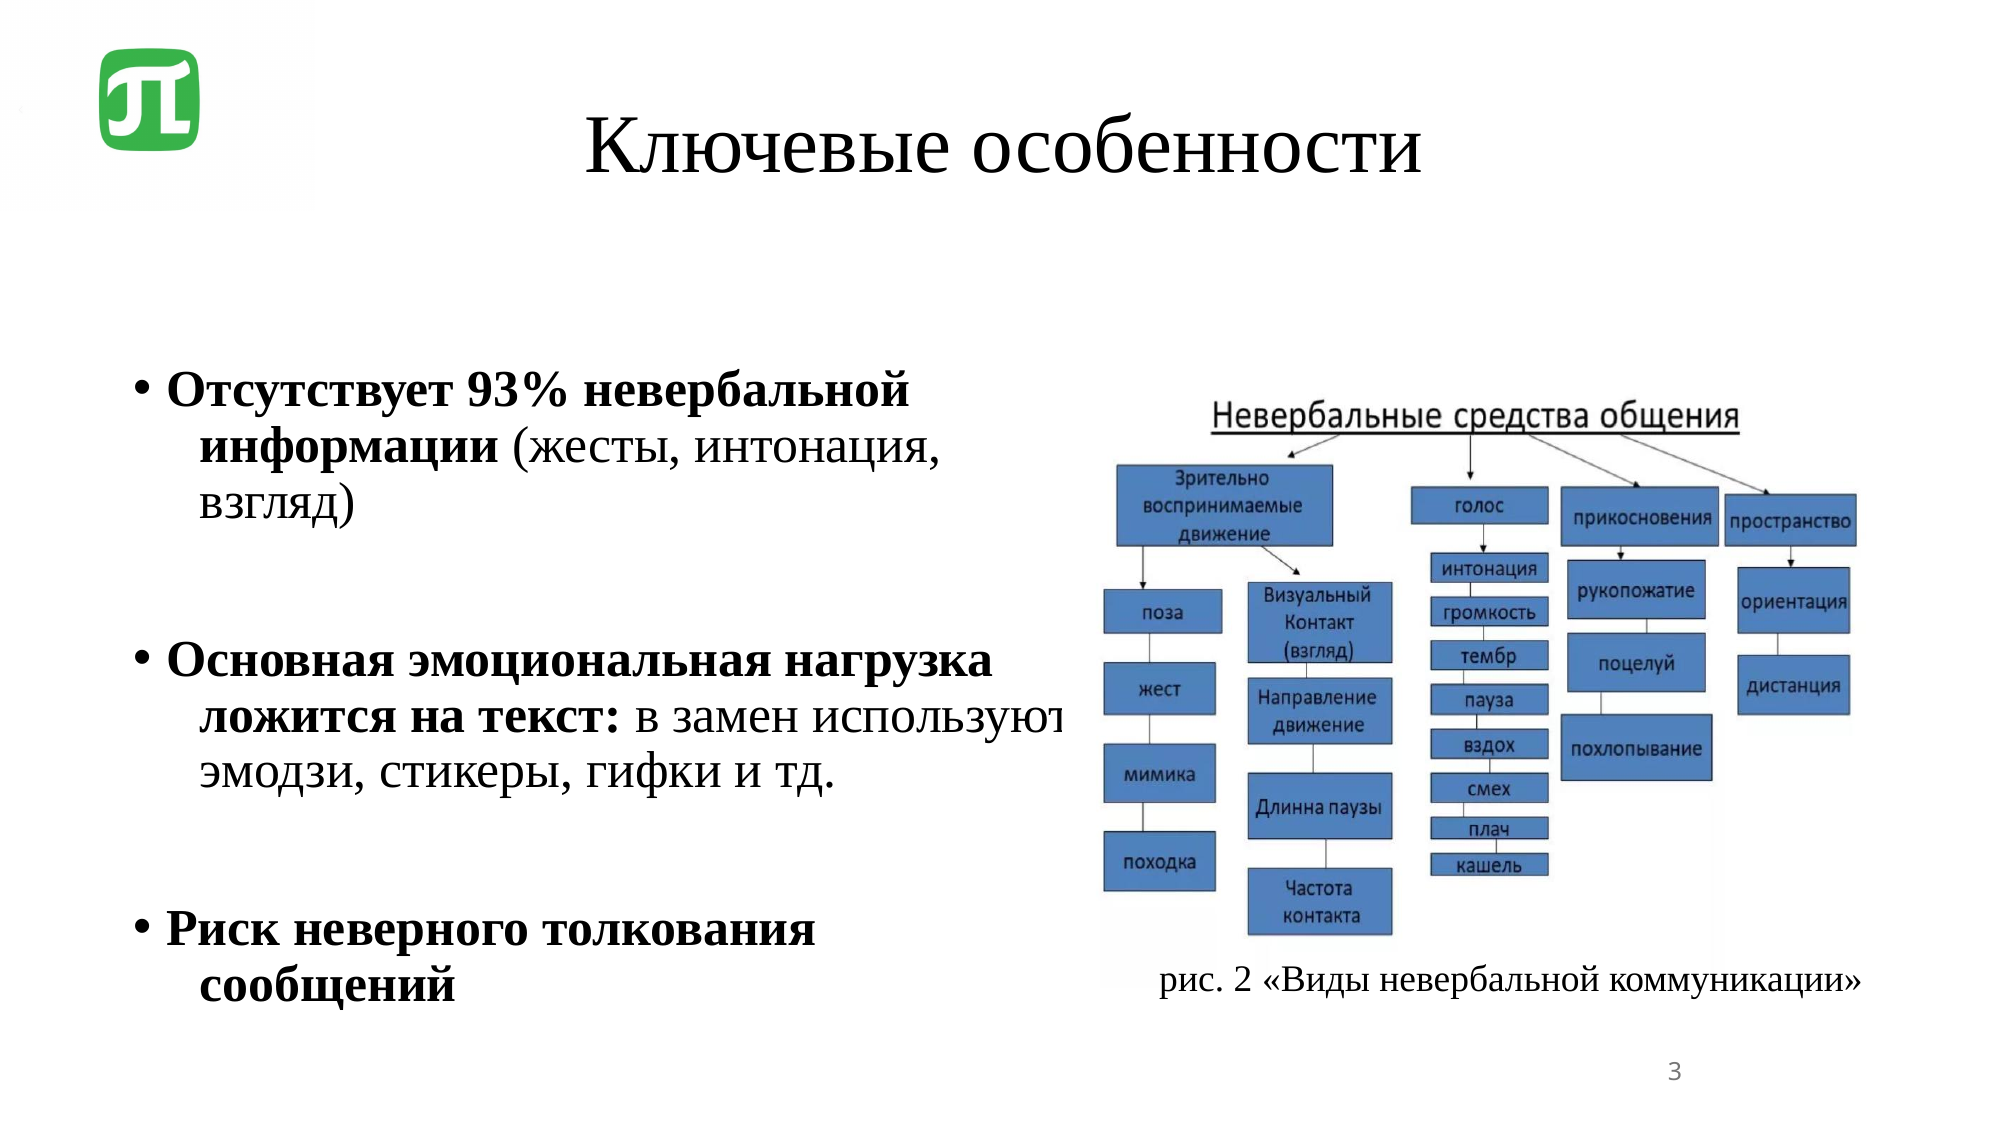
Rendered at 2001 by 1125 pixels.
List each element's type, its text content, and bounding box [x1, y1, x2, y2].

picture [1062, 354, 1890, 988]
list Отсутствует 93% невербальной информации (жесты, интонация, взгляд) Основная эмоциональная нагрузка ложится на текст: в замен используют эмодзи, стикеры, гифки и тд. Риск неверного толкования сообщений [118, 354, 1093, 1063]
title Ключевые особенности [236, 59, 1772, 237]
text_box рис. 2 «Виды невербальной коммуникации» [1092, 954, 1920, 1034]
picture [0, 0, 315, 211]
